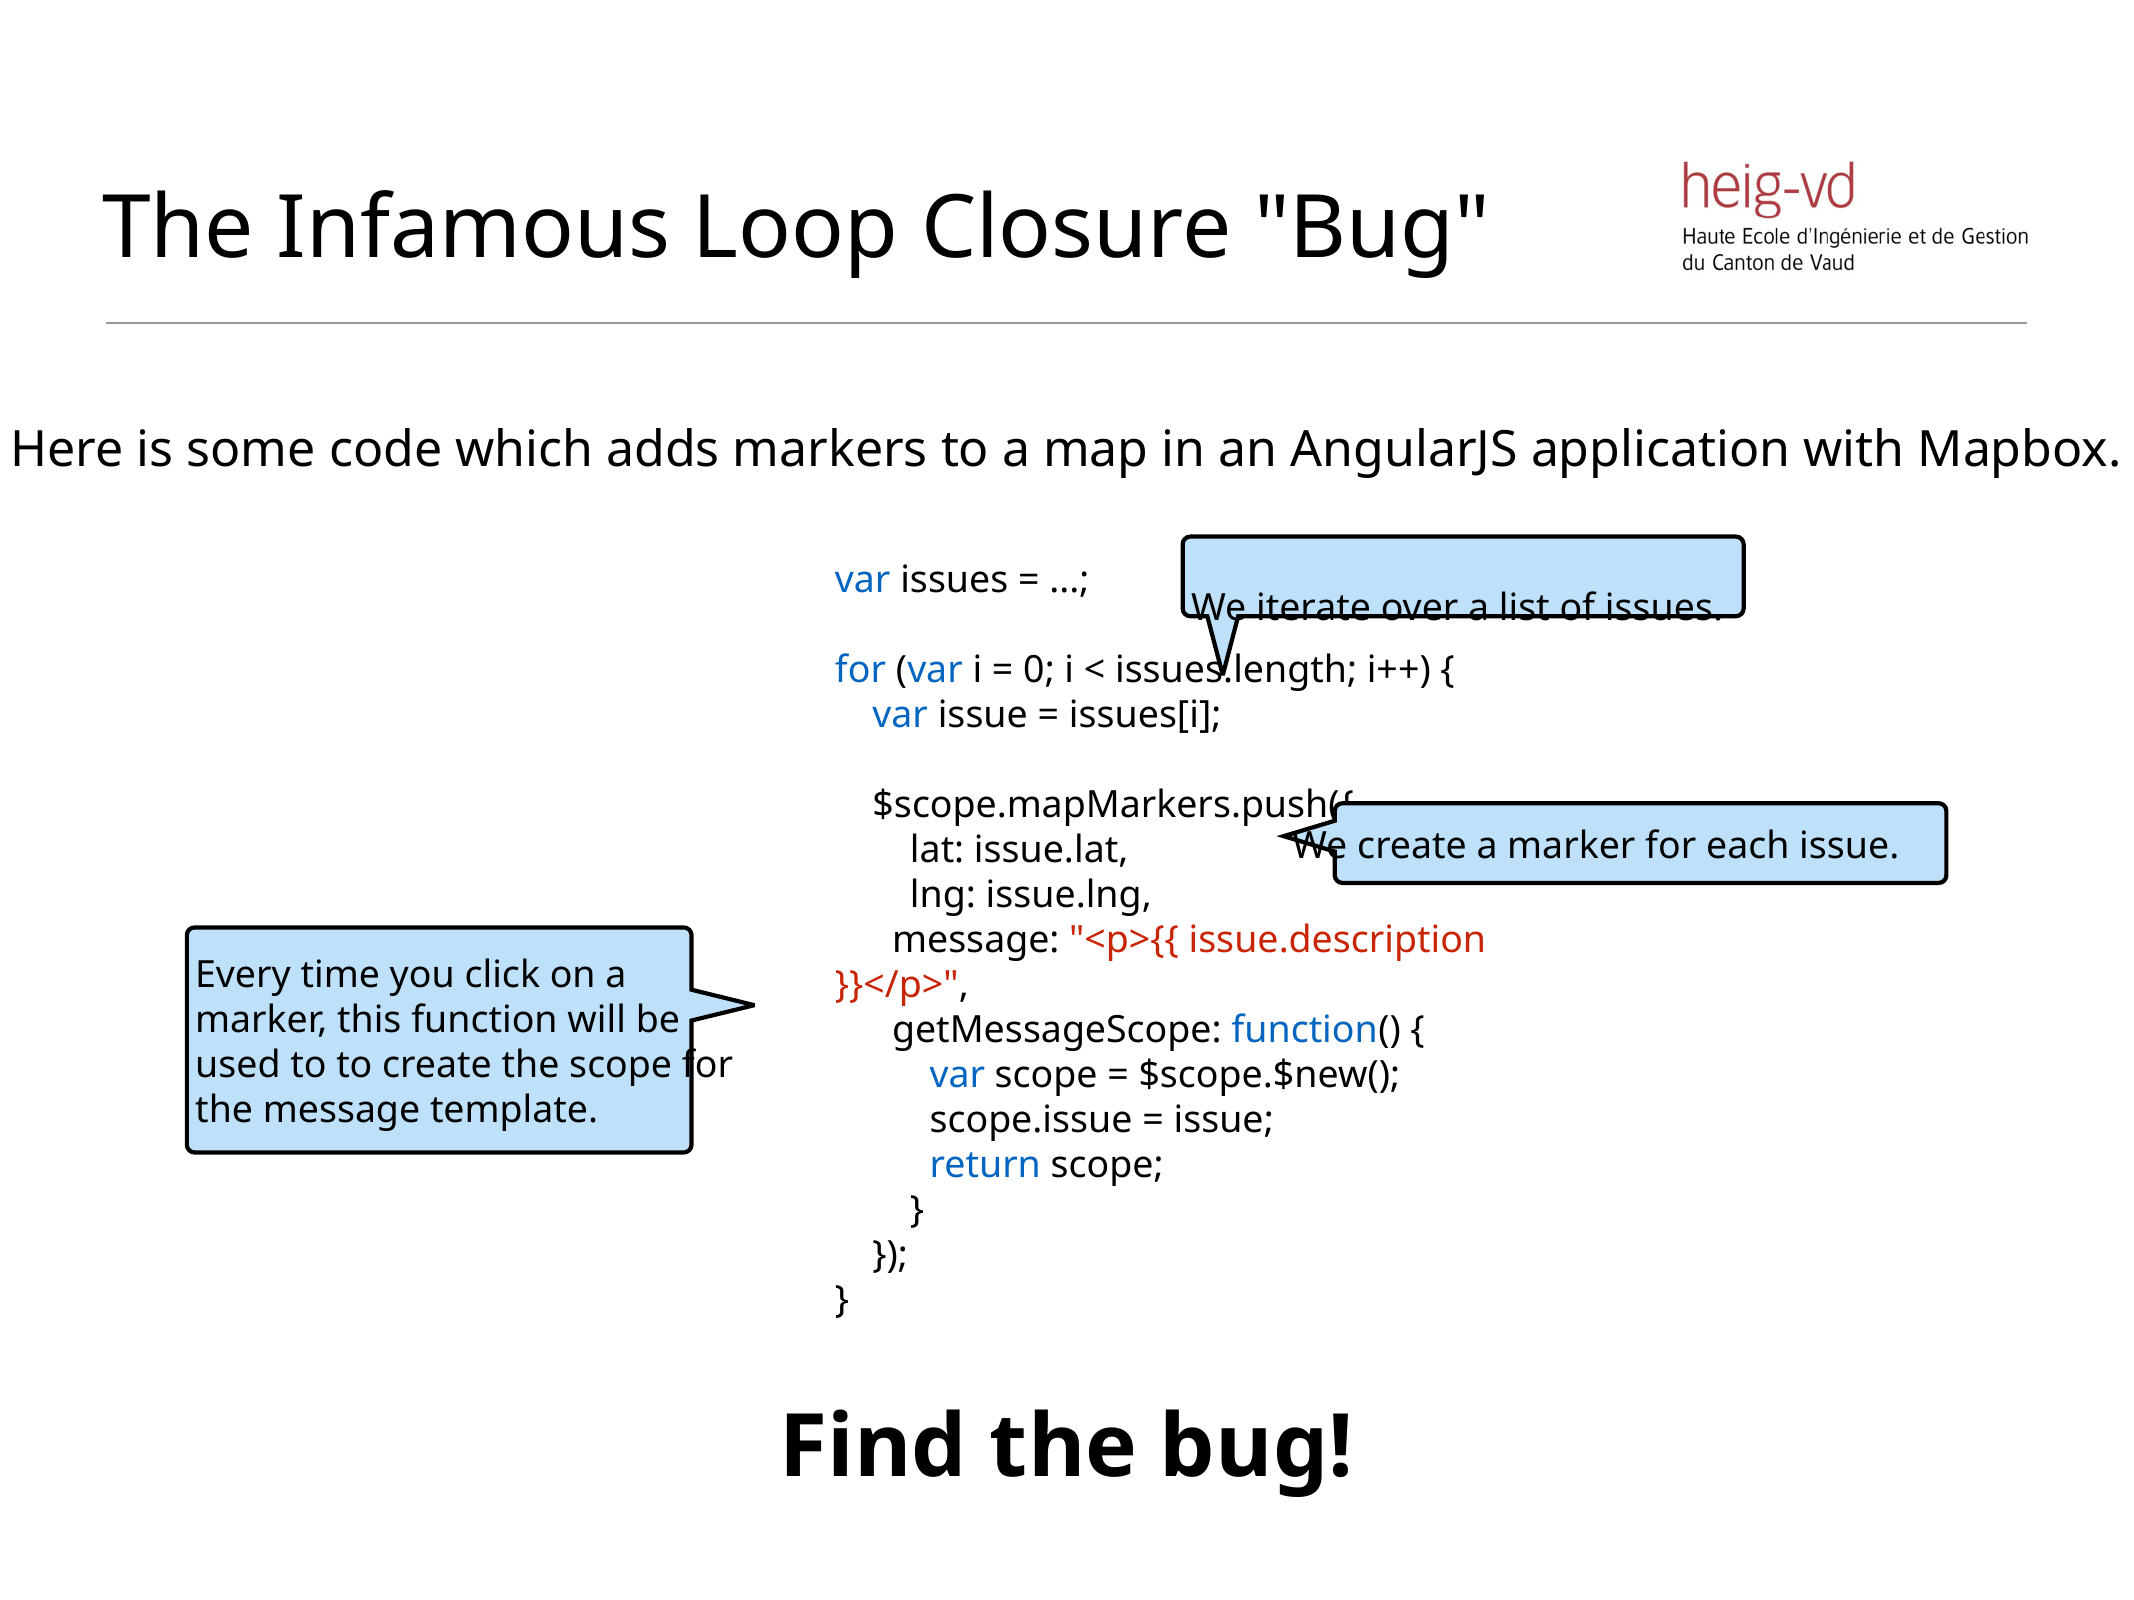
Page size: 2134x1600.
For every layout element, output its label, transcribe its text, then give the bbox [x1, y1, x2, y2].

text_box Find the bug! [771, 1380, 1362, 1503]
title The Infamous Loop Closure "Bug" [93, 54, 2040, 284]
text_box We iterate over a list of issues. [1182, 536, 1744, 676]
text_box We create a marker for each issue. [1296, 803, 1947, 883]
text_box Here is some code which adds markers to a map in an AngularJS application with Mapbox. [2, 408, 2132, 486]
text_box Every time you click on a marker, this function will be used to to create the scope for the message template. [186, 927, 755, 1153]
text_box var issues = ...; for (var i = 0; i < issues.length; i++) { var issue = issues[i]; $scope.mapMarkers.push({ lat: issue.lat, lng: issue.lng, message: "<p>{{ issue.description }}</p>", getMessageScope: function() { var scope = $scope.$new(); scope.issue = issue; return scope; } }); } [826, 569, 1602, 1307]
